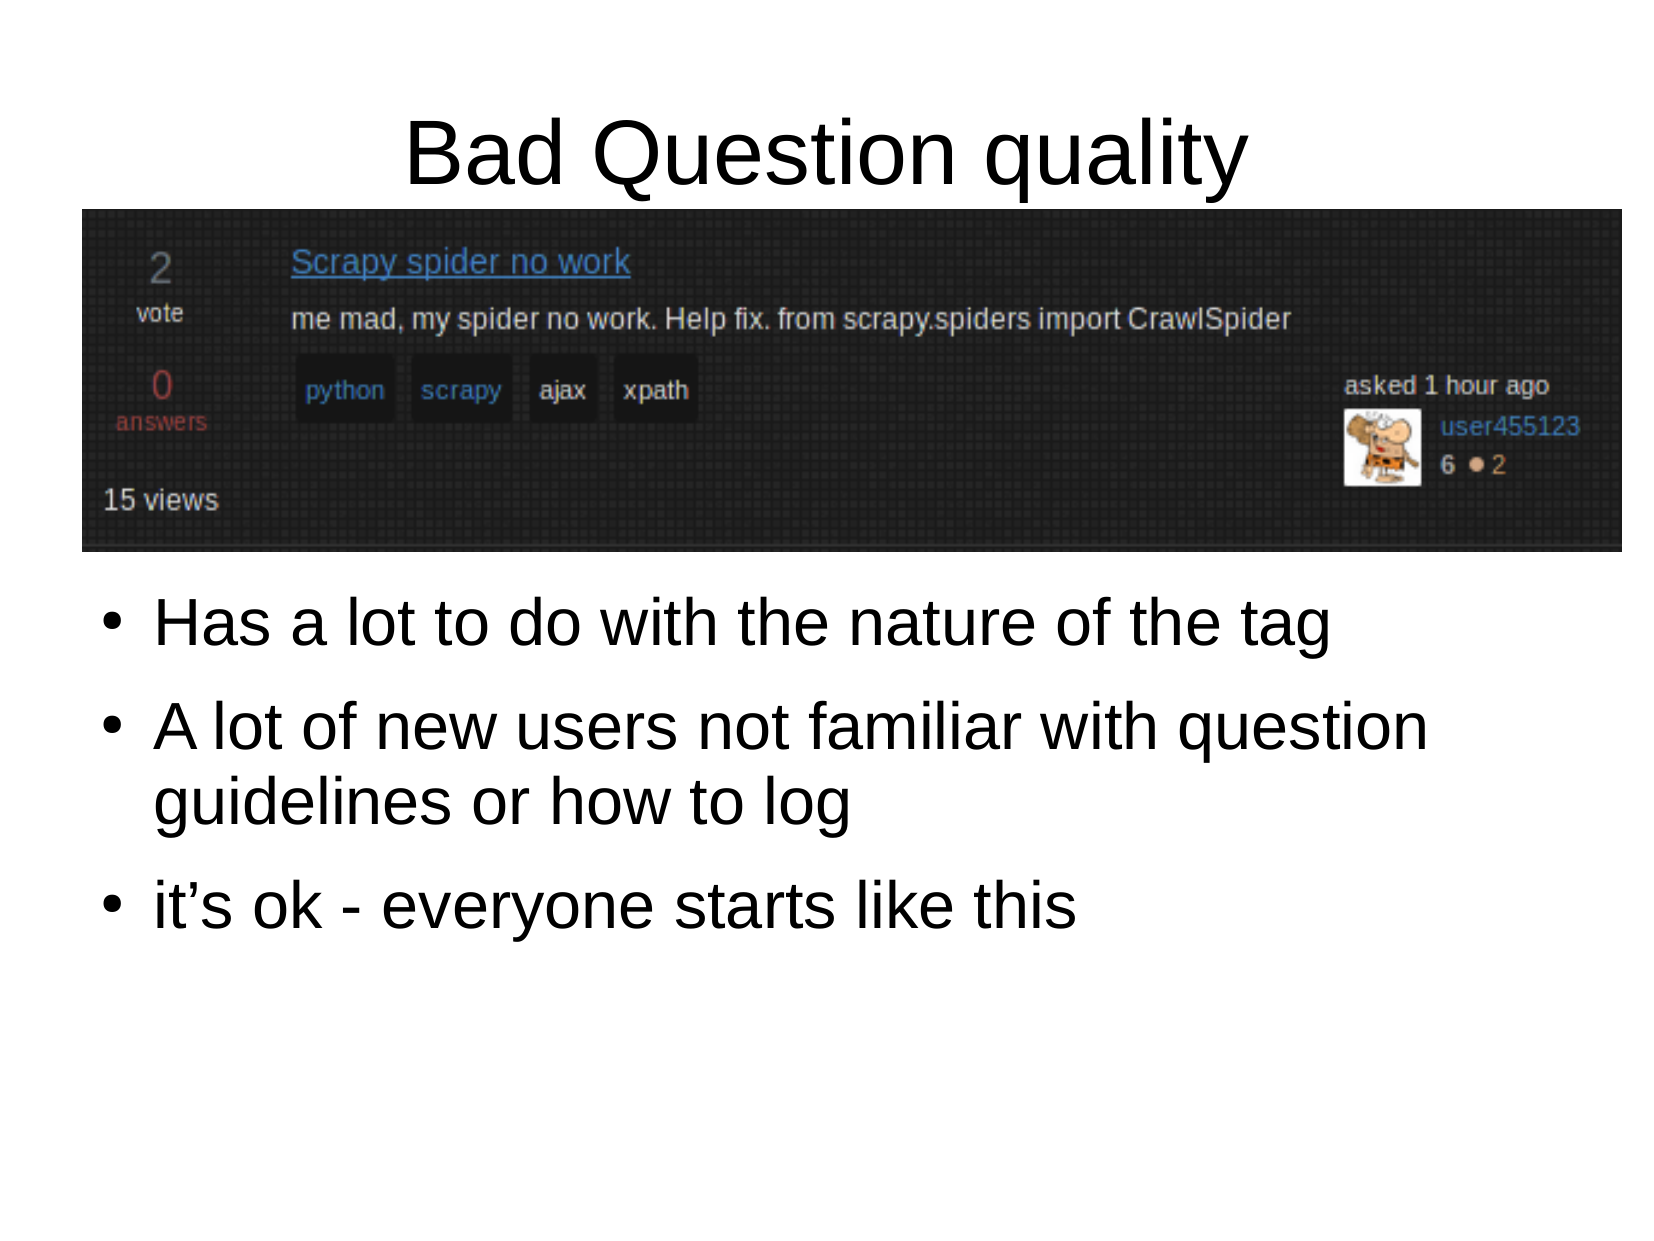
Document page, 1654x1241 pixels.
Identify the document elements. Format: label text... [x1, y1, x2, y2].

title Bad Question quality [82, 49, 1571, 209]
picture [82, 209, 1622, 552]
list Has a lot to do with the nature of the tag A lot of new users not familiar with question guidelines or how to log it’s ok - everyone starts like this [82, 585, 1571, 1010]
